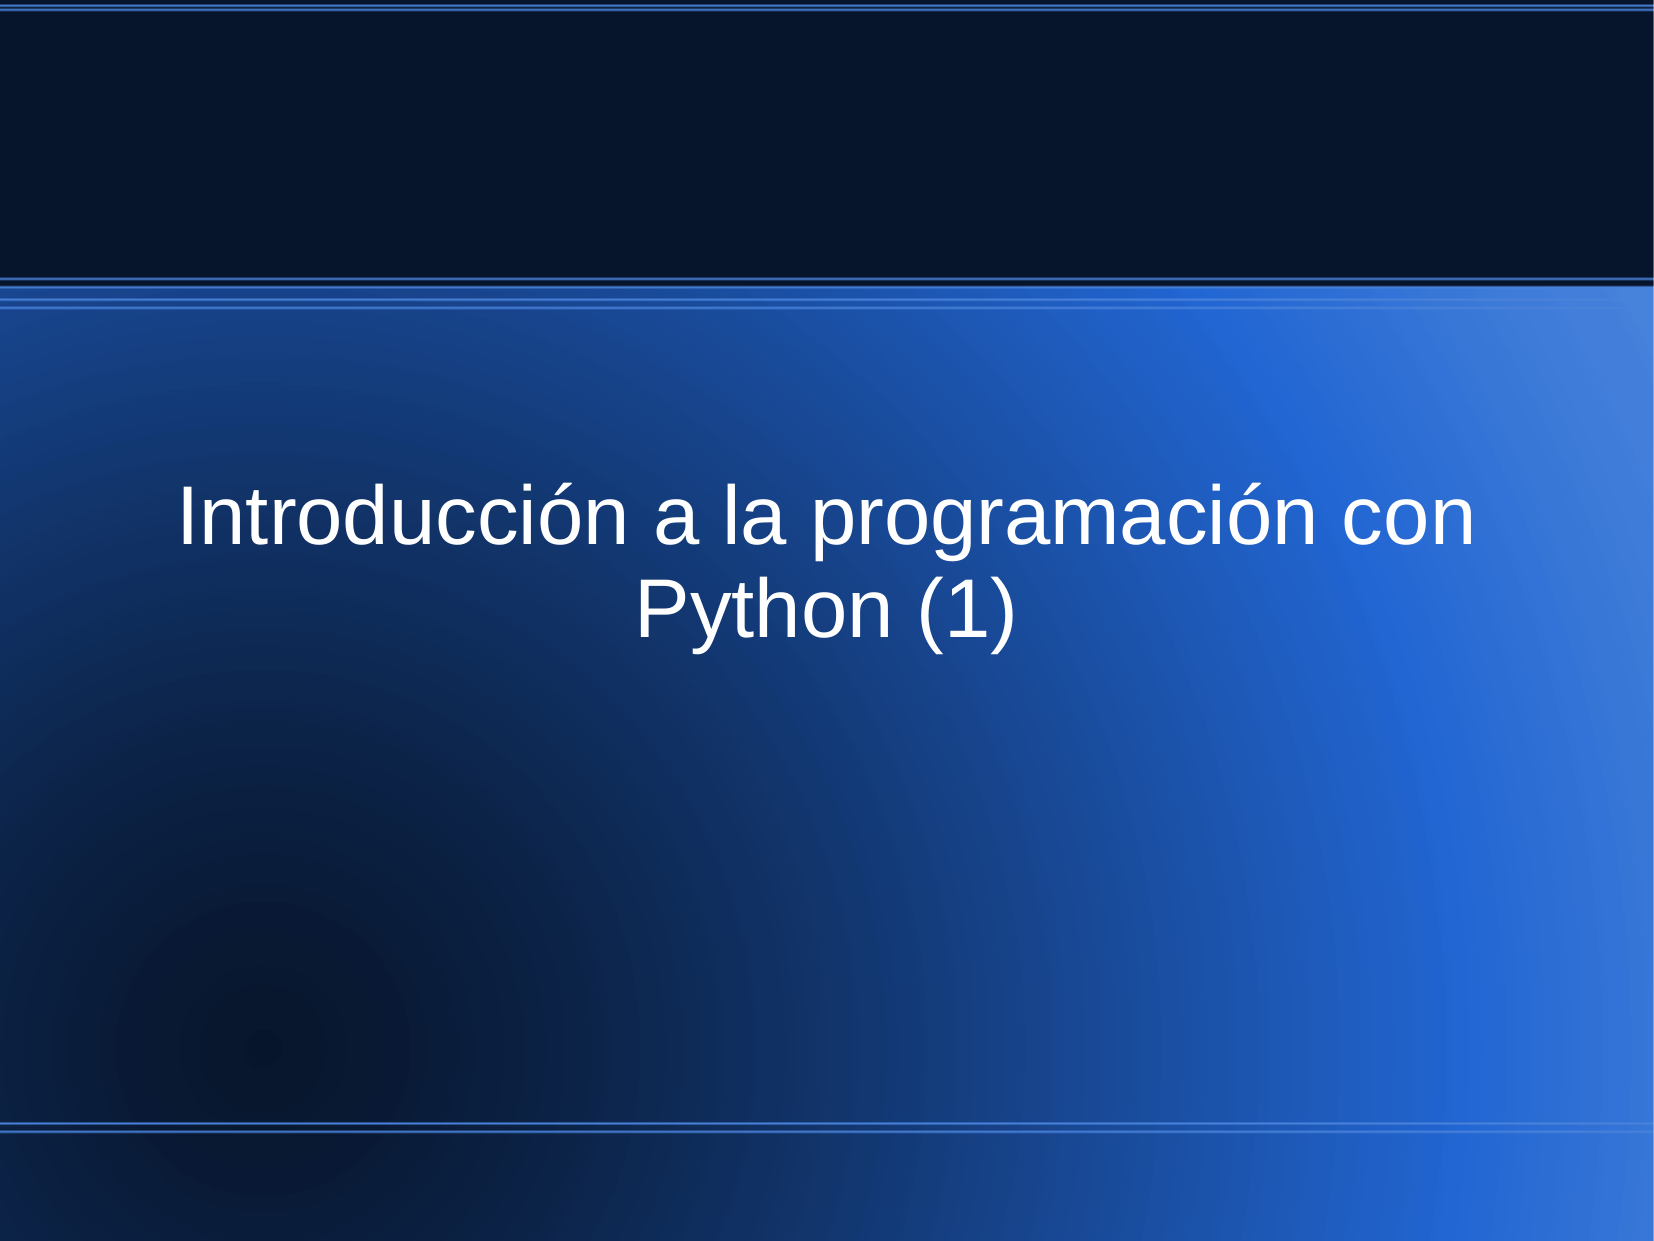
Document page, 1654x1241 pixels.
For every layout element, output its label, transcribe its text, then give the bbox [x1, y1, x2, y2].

picture [0, 0, 1654, 1241]
subtitle Introducción a la programación con Python (1) [82, 49, 1571, 1075]
